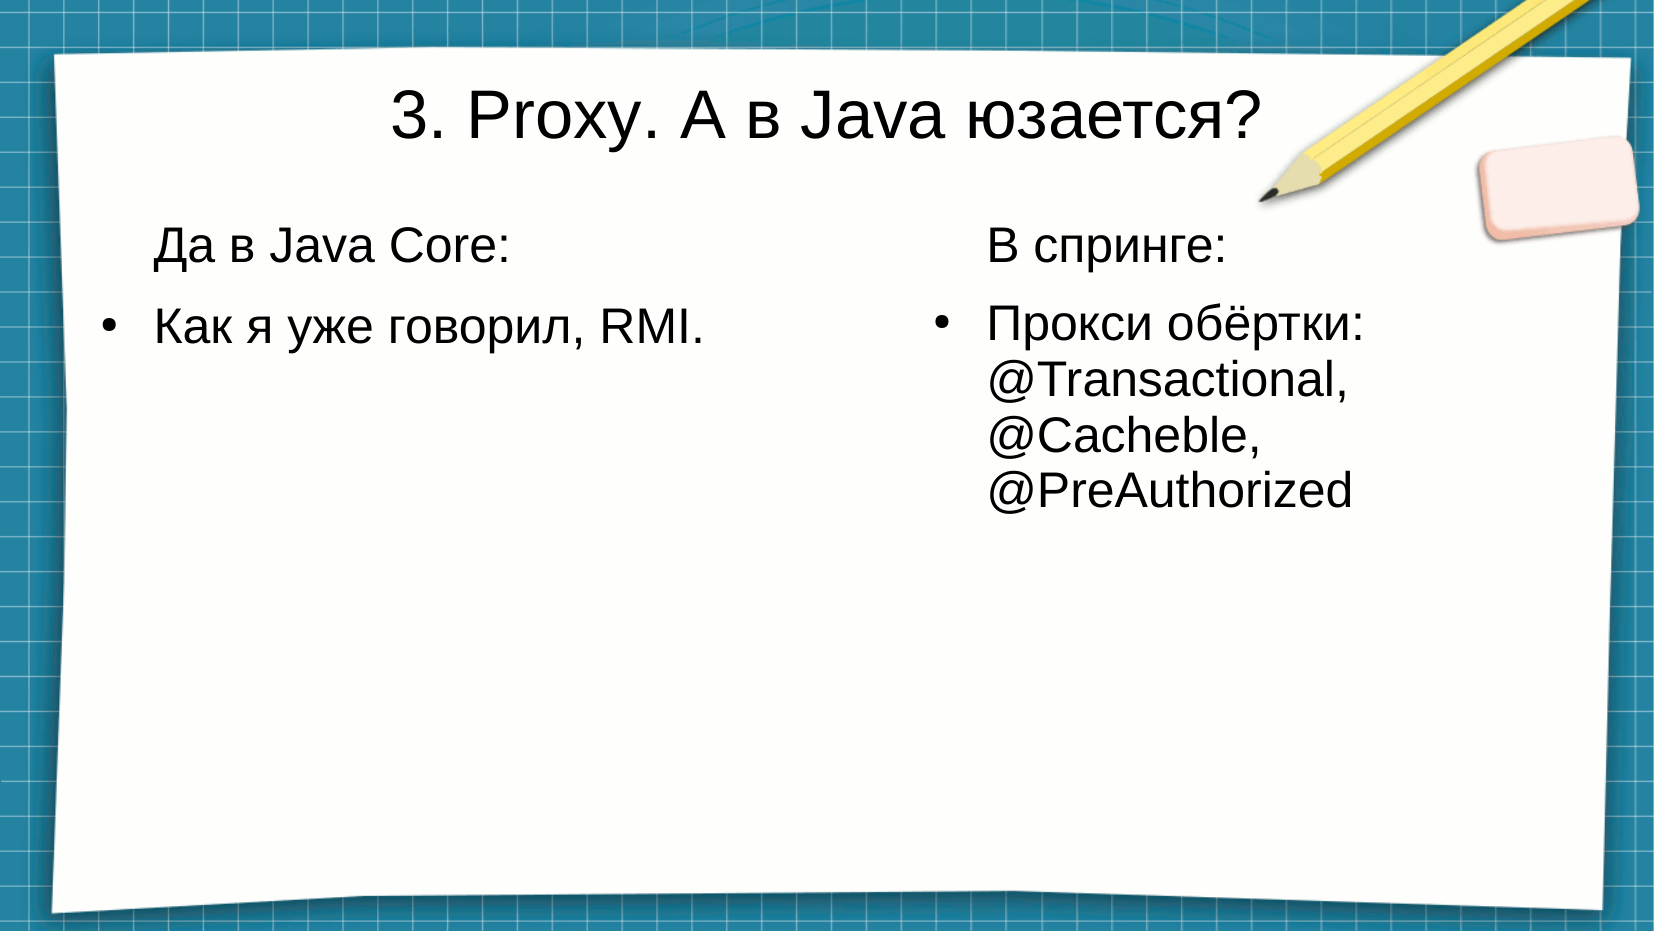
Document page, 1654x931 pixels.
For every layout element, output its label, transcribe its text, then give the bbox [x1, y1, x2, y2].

list В спринге: Прокси обёртки: @Transactional, @Cacheble, @PreAuthorized [915, 217, 1477, 602]
list Да в Java Core: Как я уже говорил, RMI. [82, 217, 1004, 857]
title 3. Proxy. А в Java юзается? [82, 37, 1571, 193]
picture [0, 0, 1654, 931]
